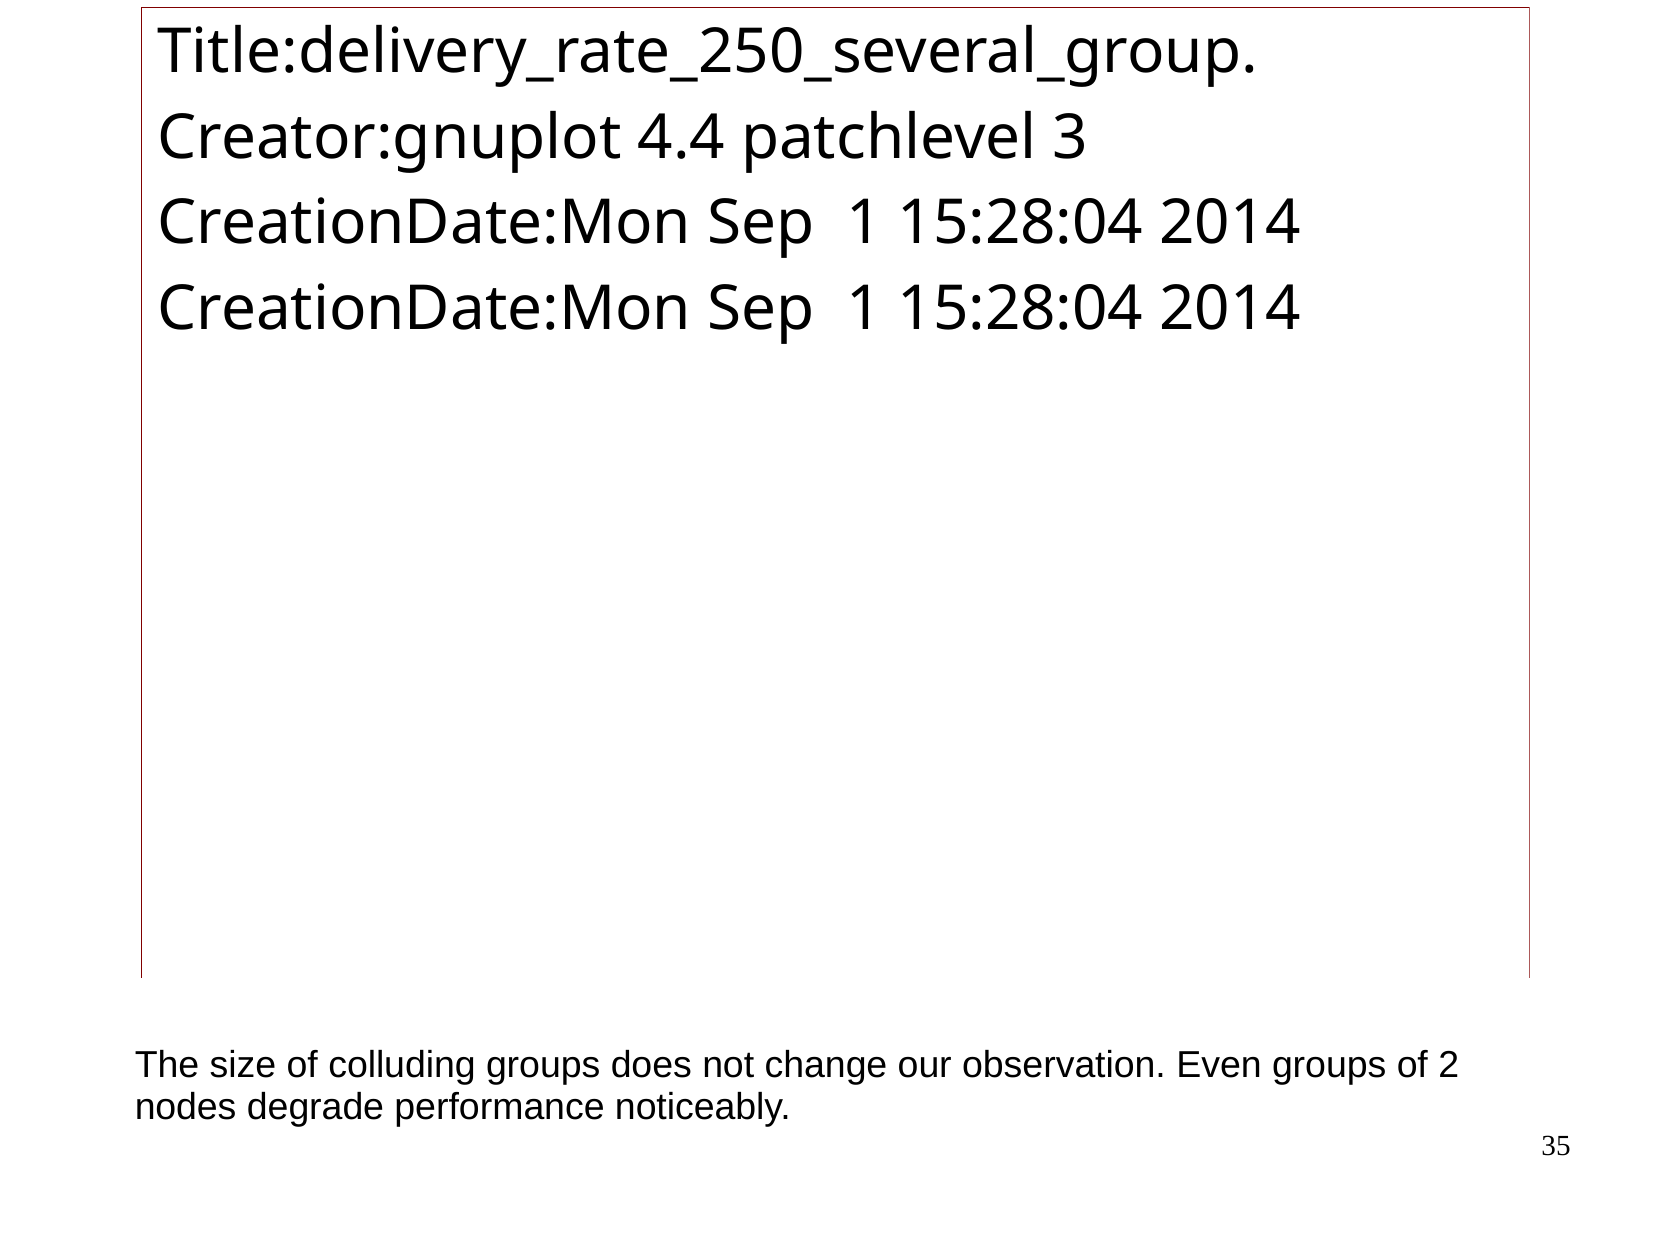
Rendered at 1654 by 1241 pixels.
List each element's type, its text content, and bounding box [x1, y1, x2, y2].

text_box The size of colluding groups does not change our observation. Even groups of 2 nodes degrade performance noticeably. [120, 1036, 1576, 1135]
picture [137, 2, 1530, 978]
